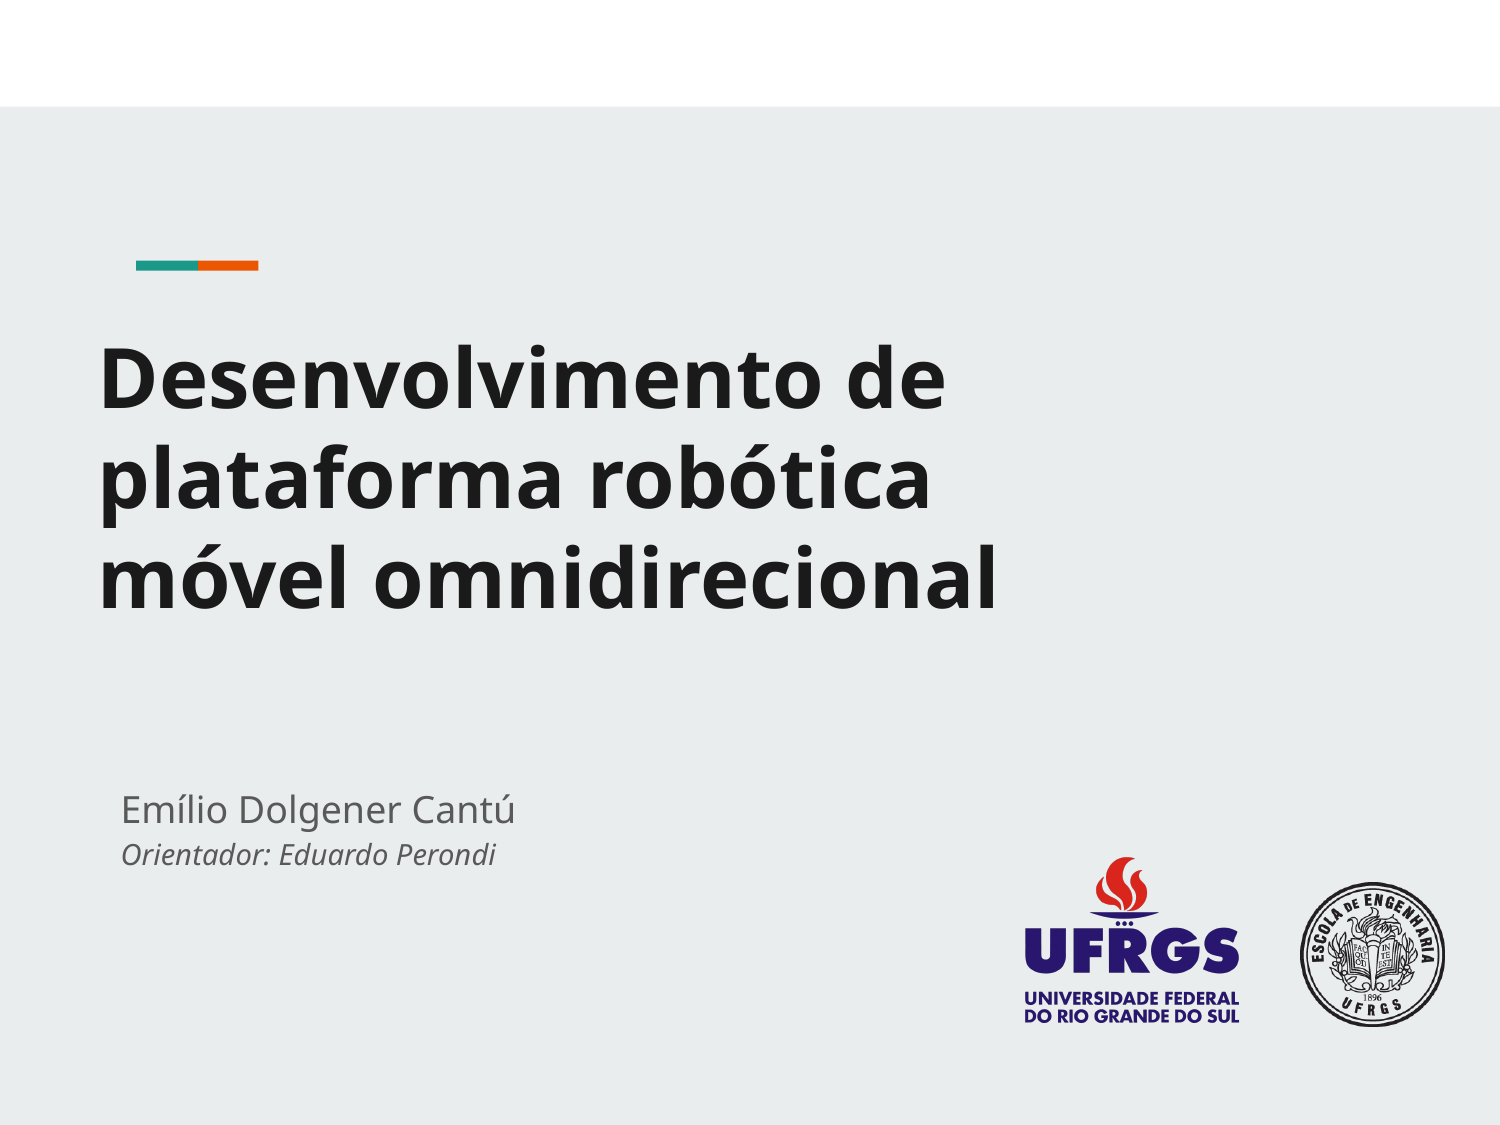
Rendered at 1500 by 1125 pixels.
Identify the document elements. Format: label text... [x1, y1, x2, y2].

picture [1011, 843, 1253, 1037]
title Desenvolvimento de plataforma robótica móvel omnidirecional [82, 310, 1173, 647]
subtitle Emílio Dolgener Cantú Orientador: Eduardo Perondi [105, 764, 1367, 883]
picture [1300, 882, 1445, 1027]
